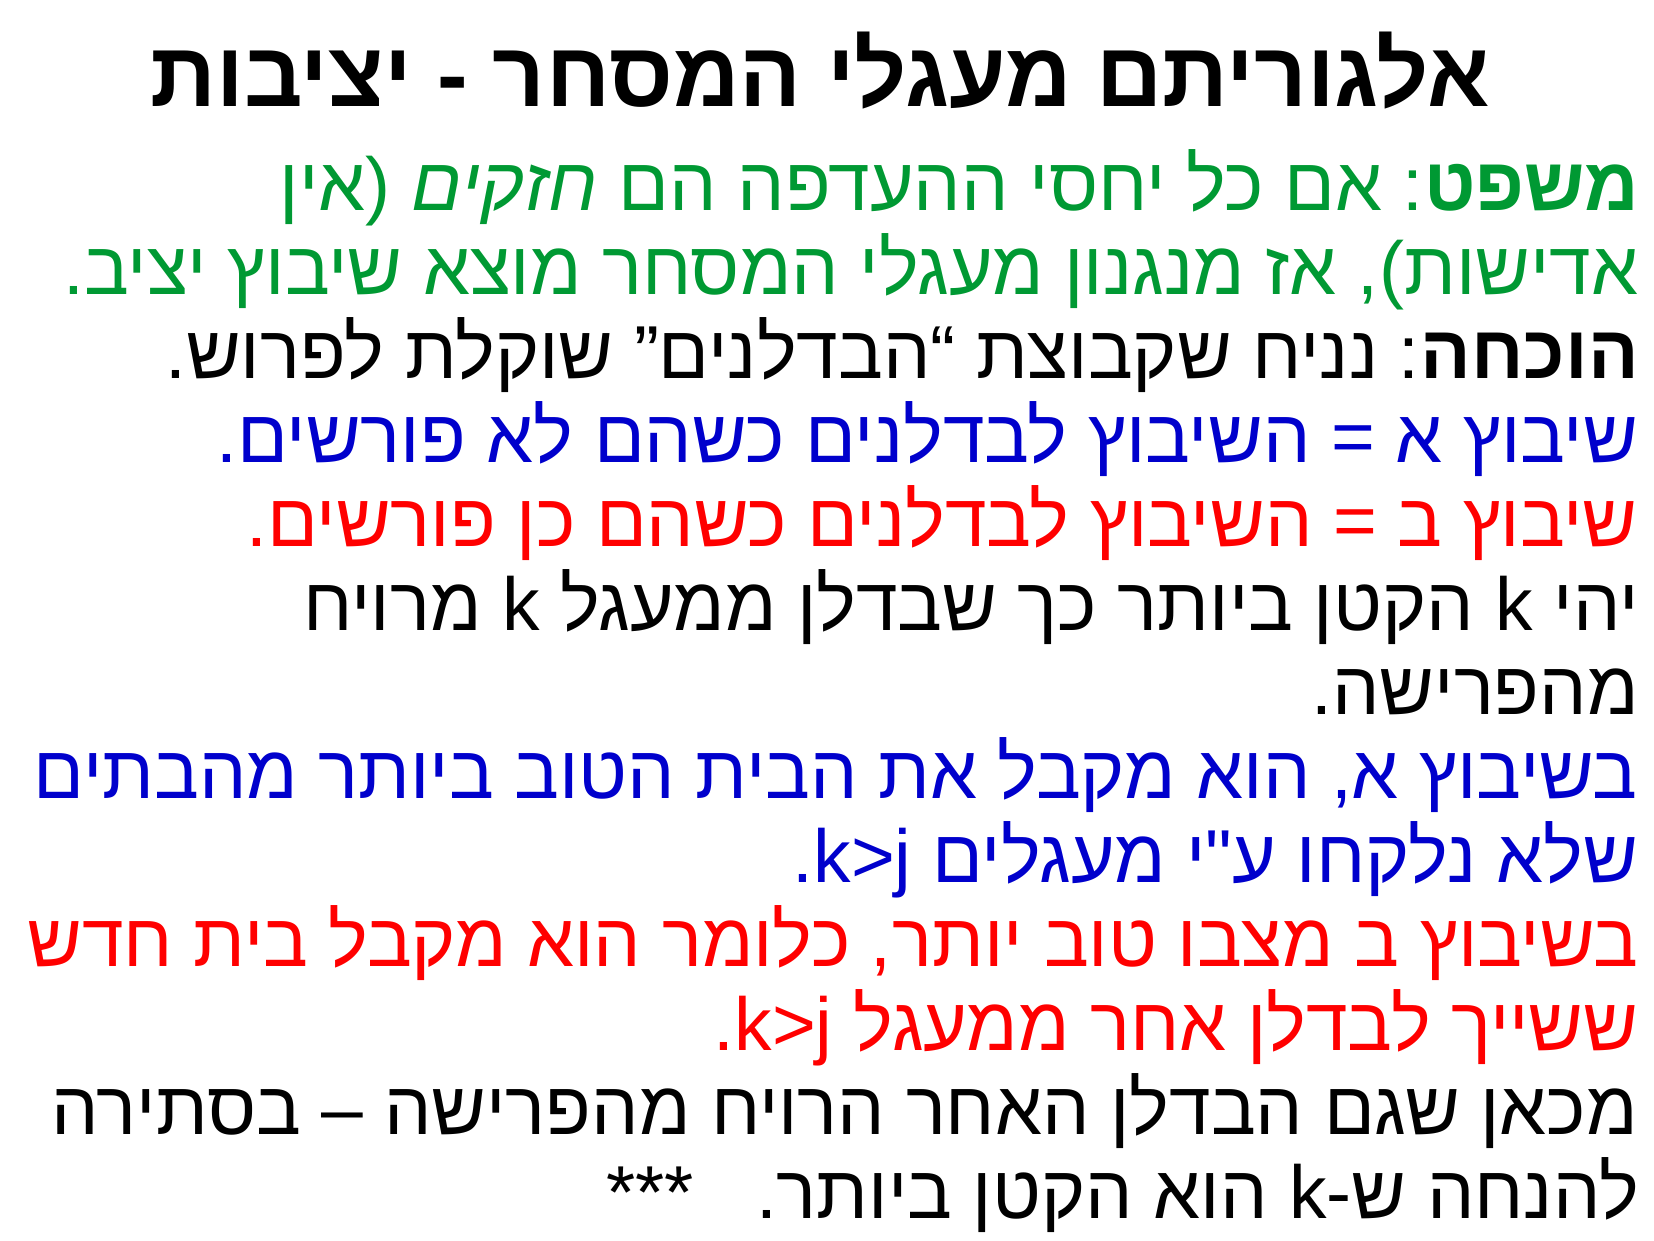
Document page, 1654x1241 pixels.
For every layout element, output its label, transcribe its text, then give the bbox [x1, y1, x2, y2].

text_box משפט: אם כל יחסי ההעדפה הם חזקים (אין אדישות), אז מנגנון מעגלי המסחר מוצא שיבוץ יציב. הוכחה: נניח שקבוצת “הבדלנים” שוקלת לפרוש. שיבוץ א = השיבוץ לבדלנים כשהם לא פורשים. שיבוץ ב = השיבוץ לבדלנים כשהם כן פורשים. יהי k הקטן ביותר כך שבדלן ממעגל k מרויח מהפרישה. בשיבוץ א, הוא מקבל את הבית הטוב ביותר מהבתים שלא נלקחו ע"י מעגלים k>j. בשיבוץ ב מצבו טוב יותר, כלומר הוא מקבל בית חדש ששייך לבדלן אחר ממעגל k>j. מכאן שגם הבדלן האחר הרויח מהפרישה – בסתירה להנחה ש-k הוא הקטן ביותר. *** [0, 135, 1654, 1241]
title אלגוריתם מעגלי המסחר - יציבות [105, 0, 1538, 135]
